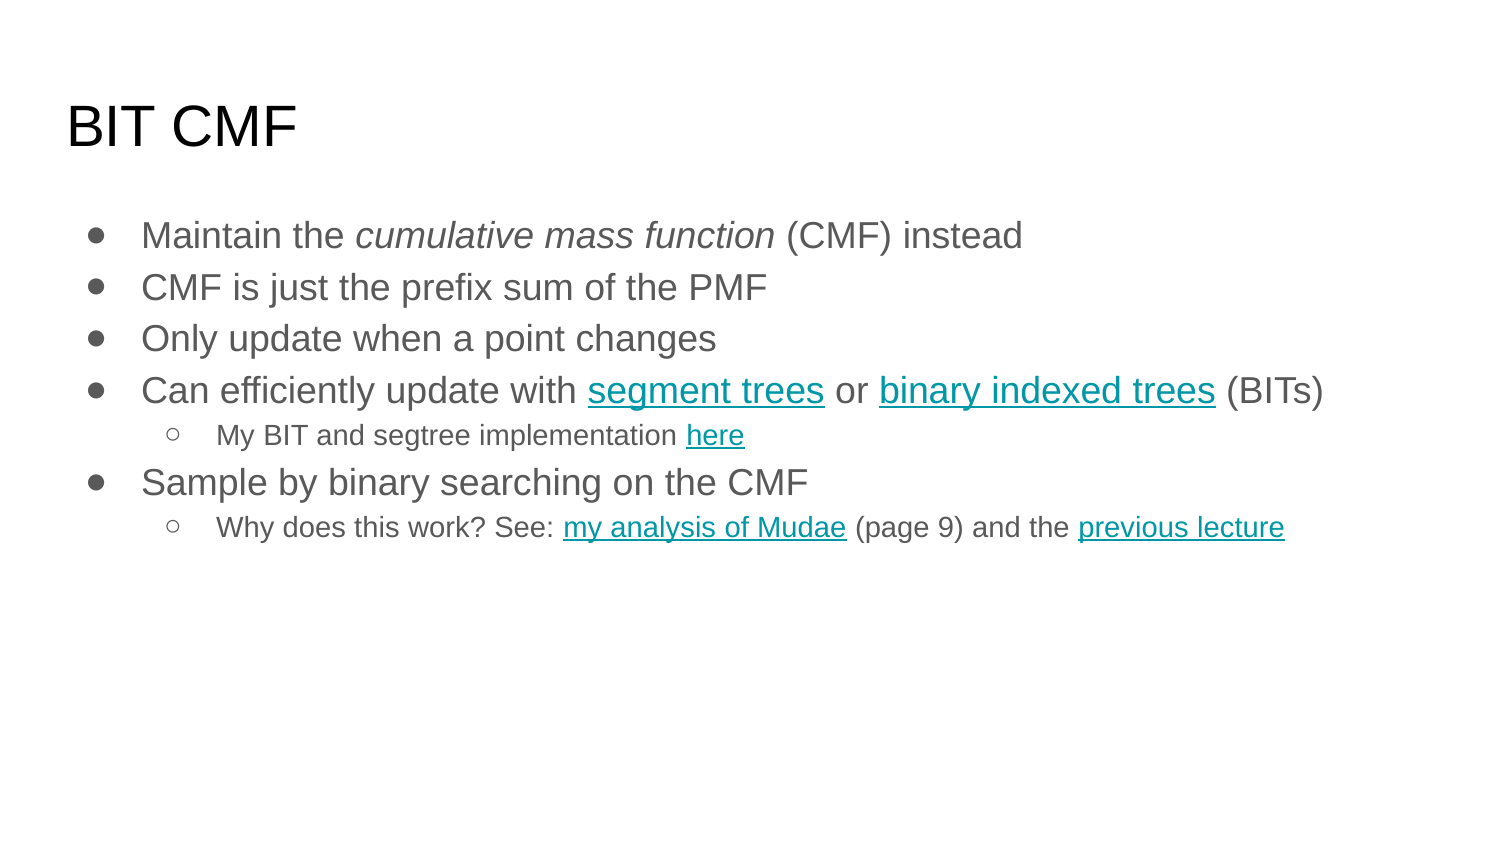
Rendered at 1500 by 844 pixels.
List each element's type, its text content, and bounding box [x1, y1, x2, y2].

list Maintain the cumulative mass function (CMF) instead CMF is just the prefix sum of the PMF Only update when a point changes Can efficiently update with segment trees or binary indexed trees (BITs) My BIT and segtree implementation here Sample by binary searching on the CMF Why does this work? See: my analysis of Mudae (page 9) and the previous lecture [51, 189, 1449, 750]
title BIT CMF [51, 72, 1449, 167]
